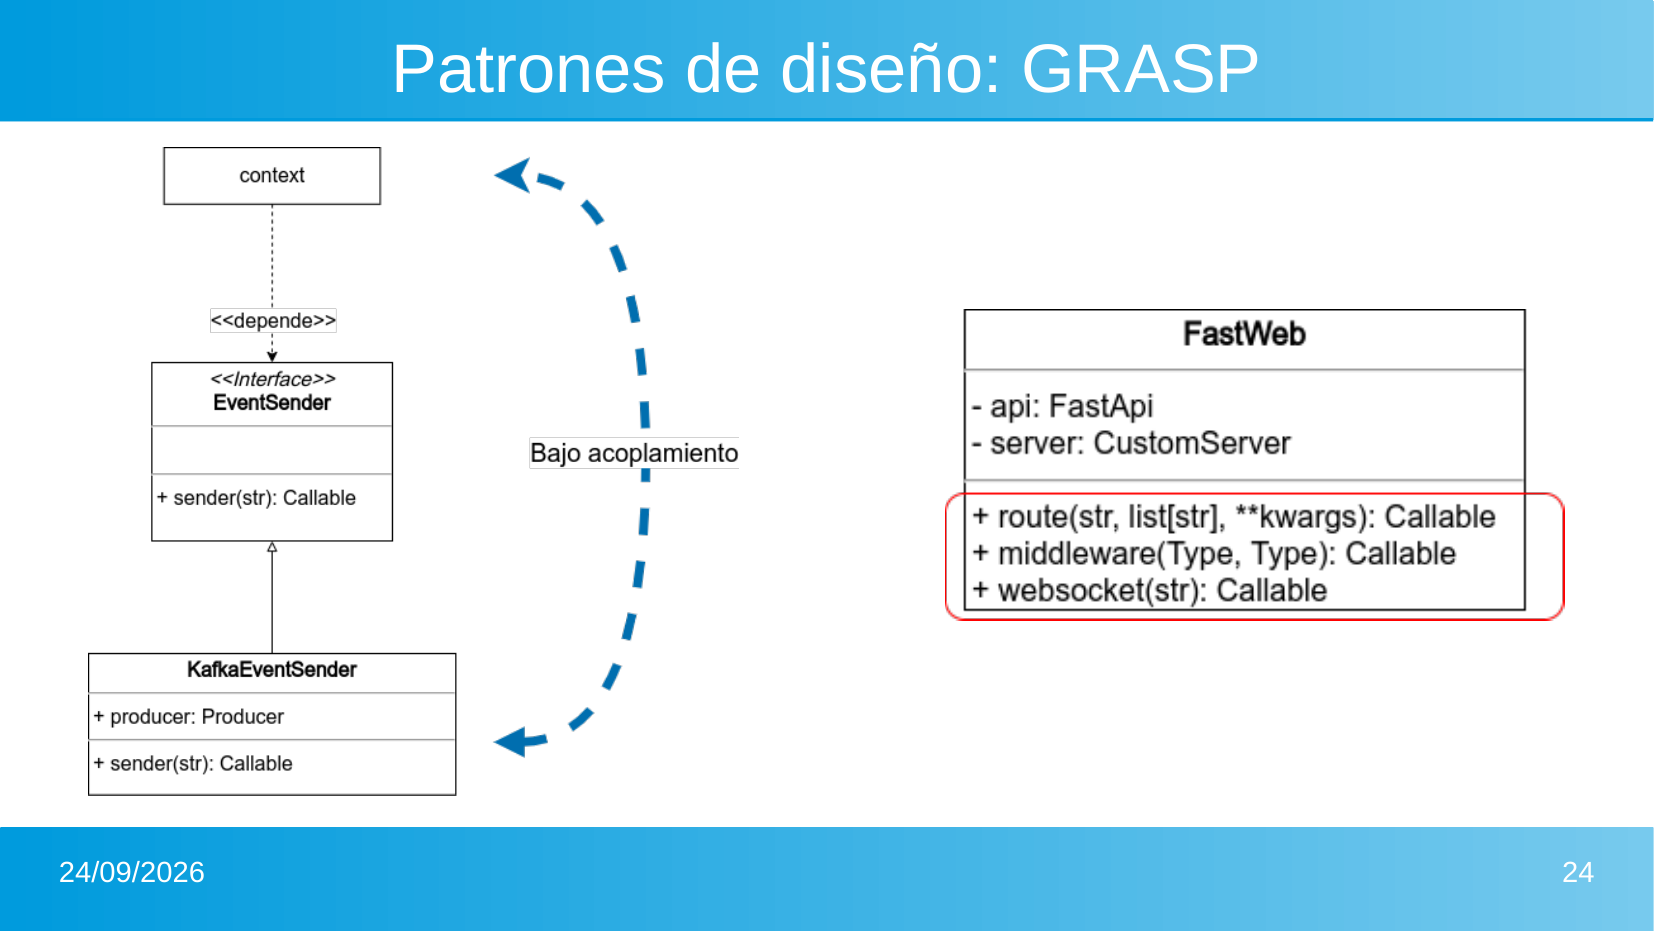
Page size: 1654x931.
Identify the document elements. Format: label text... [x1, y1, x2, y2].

title Patrones de diseño: GRASP [59, 29, 1595, 108]
picture [88, 147, 739, 796]
picture [945, 309, 1565, 621]
